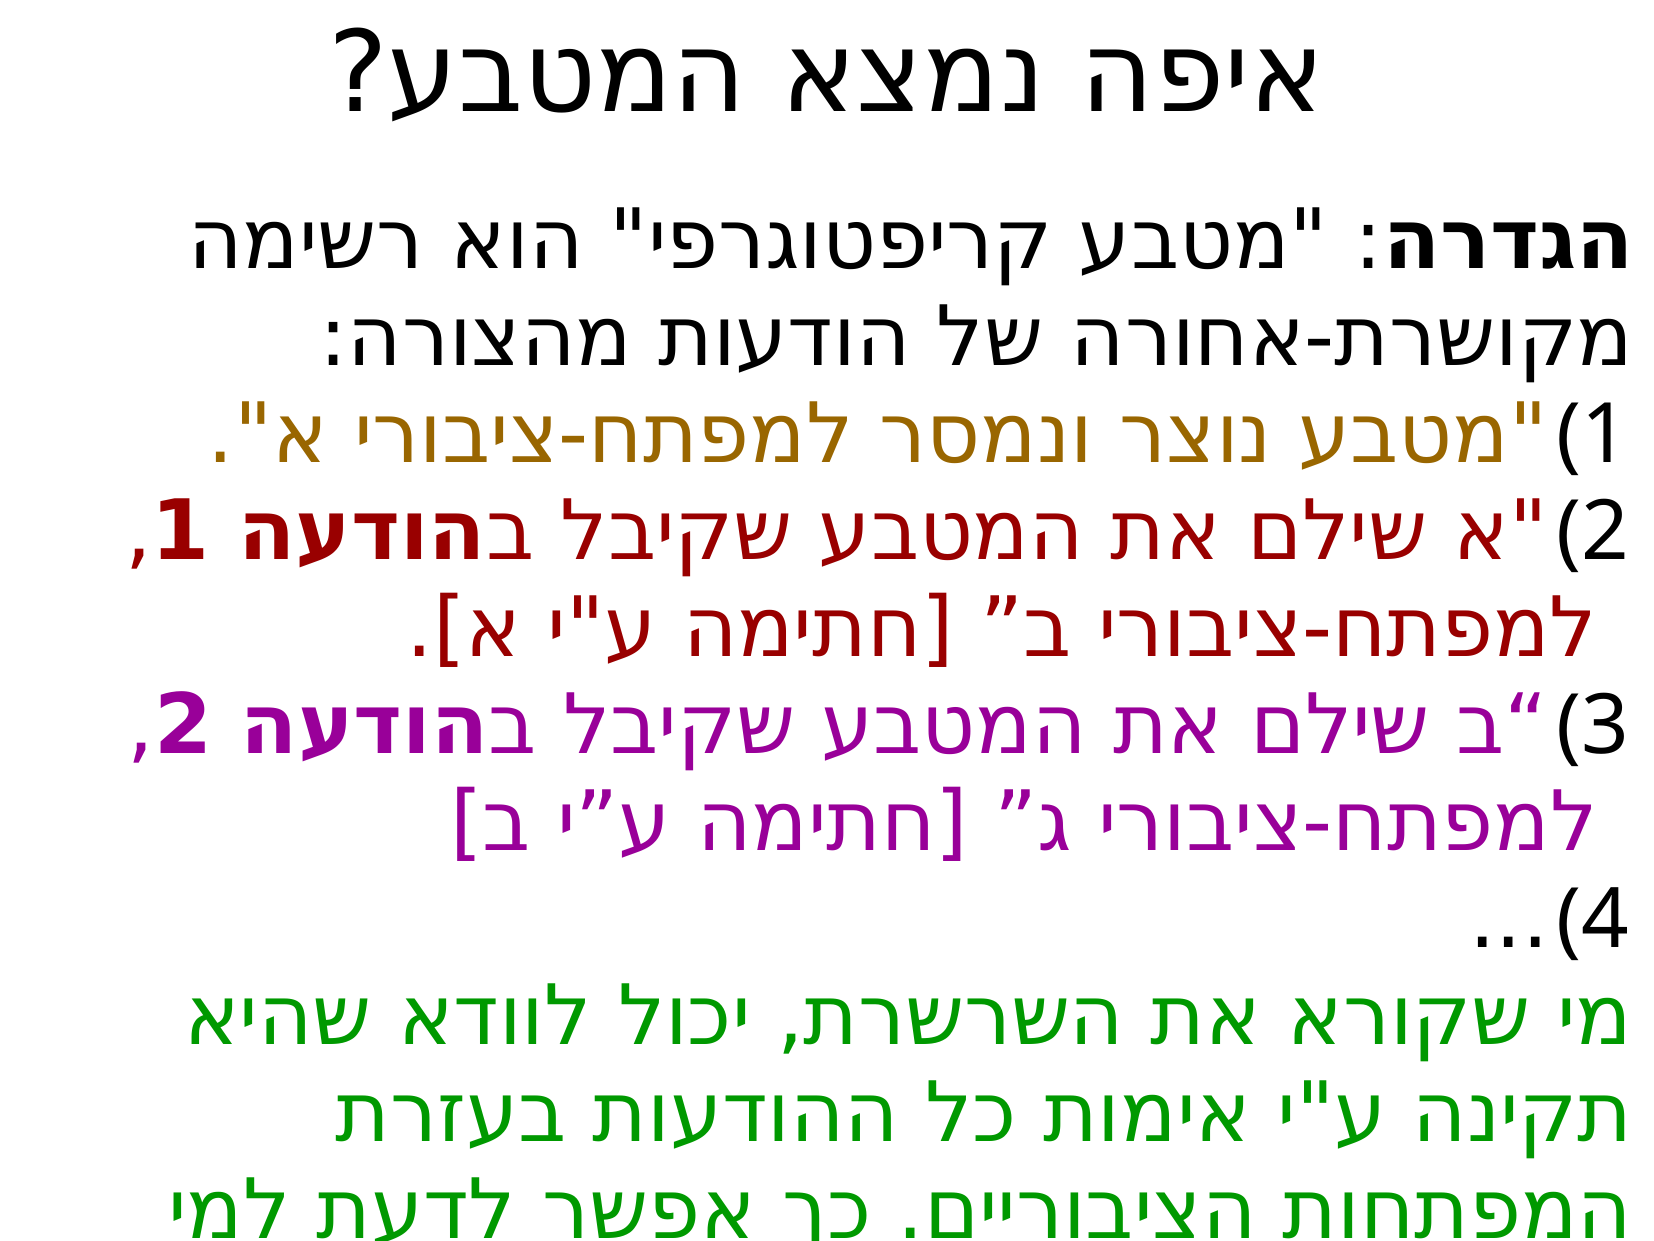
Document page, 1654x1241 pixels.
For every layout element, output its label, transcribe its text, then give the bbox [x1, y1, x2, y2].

text_box איפה נמצא המטבע? [0, 0, 1654, 139]
text_box הגדרה: "מטבע קריפטוגרפי" הוא רשימה מקושרת-אחורה של הודעות מהצורה: "מטבע נוצר ונמסר למפתח-ציבורי א". "א שילם את המטבע שקיבל בהודעה 1, למפתח-ציבורי ב” [חתימה ע"י א]. “ב שילם את המטבע שקיבל בהודעה 2, למפתח-ציבורי ג” [חתימה ע”י ב] ... מי שקורא את השרשרת, יכול לוודא שהיא תקינה ע"י אימות כל ההודעות בעזרת המפתחות הציבוריים. כך אפשר לדעת למי שייך המטבע. [0, 183, 1649, 1209]
